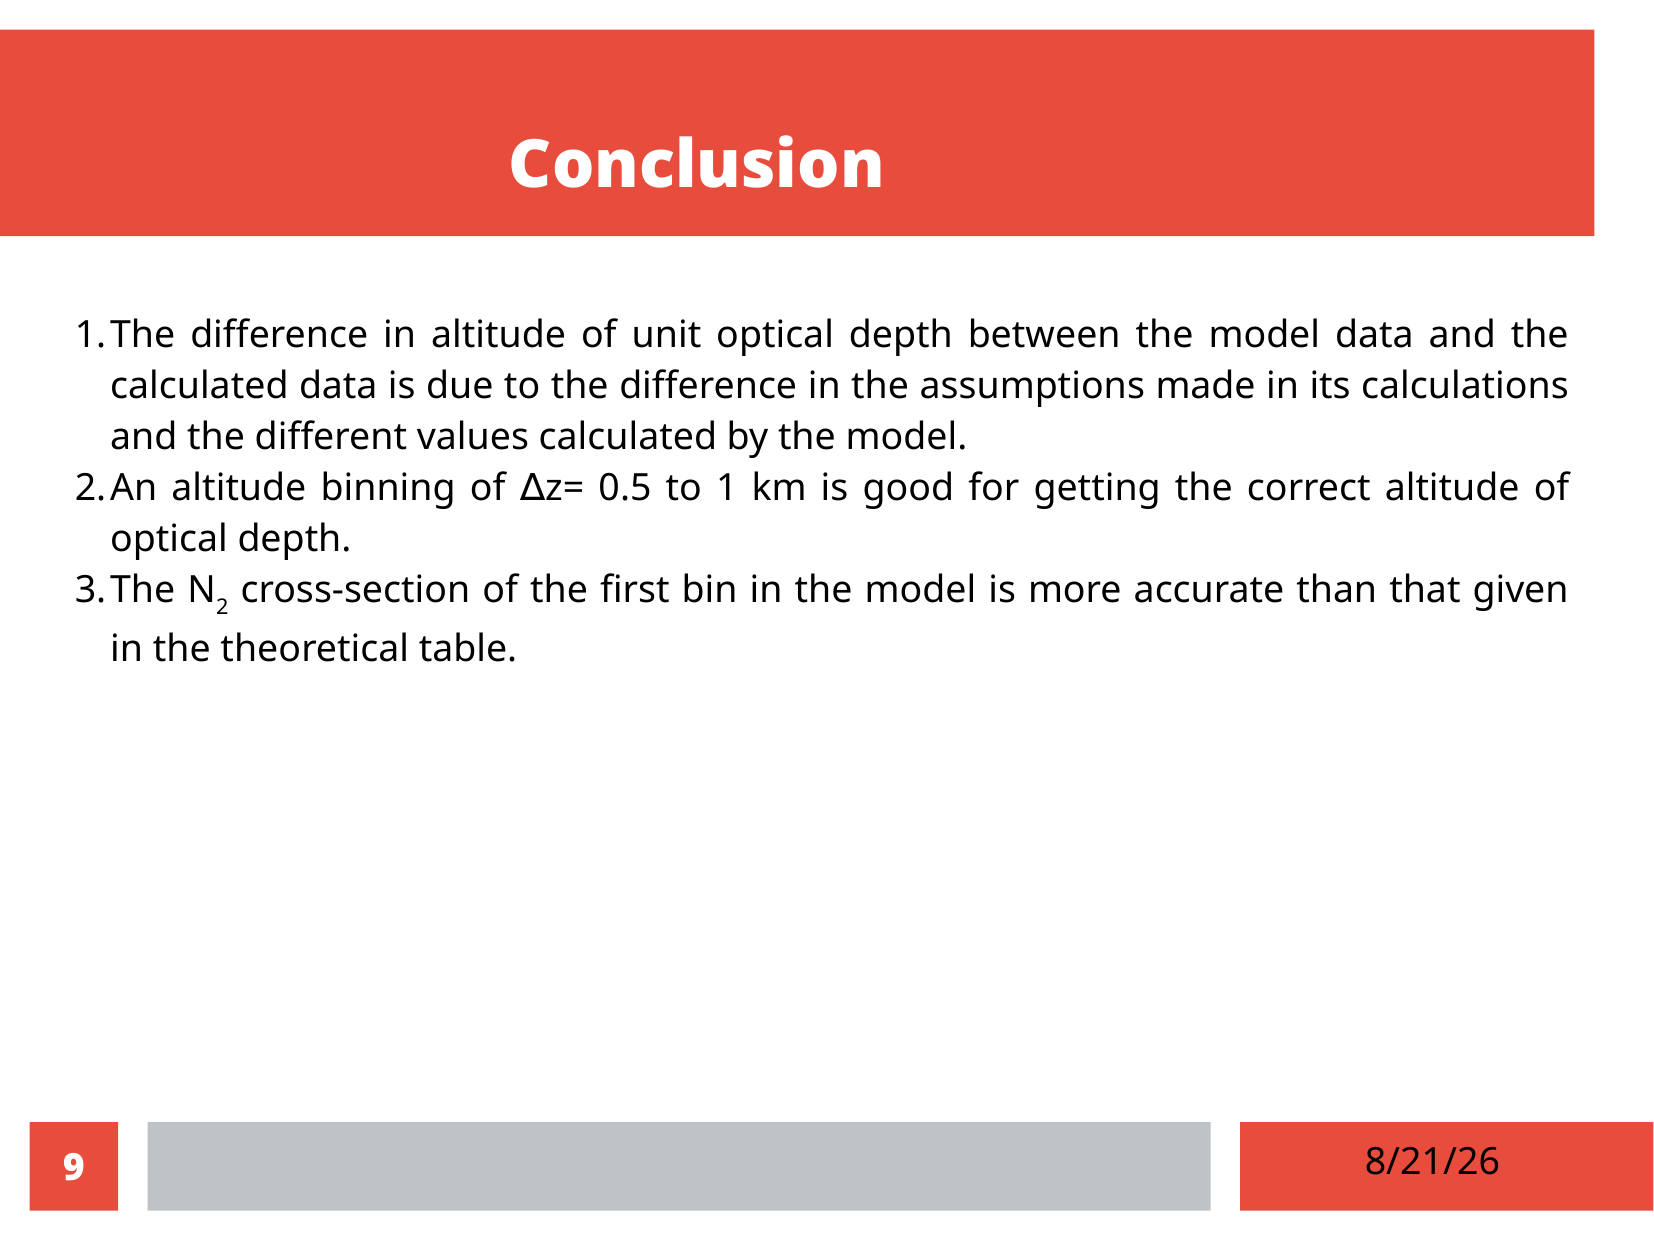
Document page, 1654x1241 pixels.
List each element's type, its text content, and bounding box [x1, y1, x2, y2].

text_box The difference in altitude of unit optical depth between the model data and the calculated data is due to the difference in the assumptions made in its calculations and the different values calculated by the model. An altitude binning of ∆z= 0.5 to 1 km is good for getting the correct altitude of optical depth. The N2 cross-section of the first bin in the model is more accurate than that given in the theoretical table. [60, 300, 1591, 629]
text_box 6/21/20 [1350, 1127, 1541, 1201]
title Conclusion [59, 59, 1595, 207]
